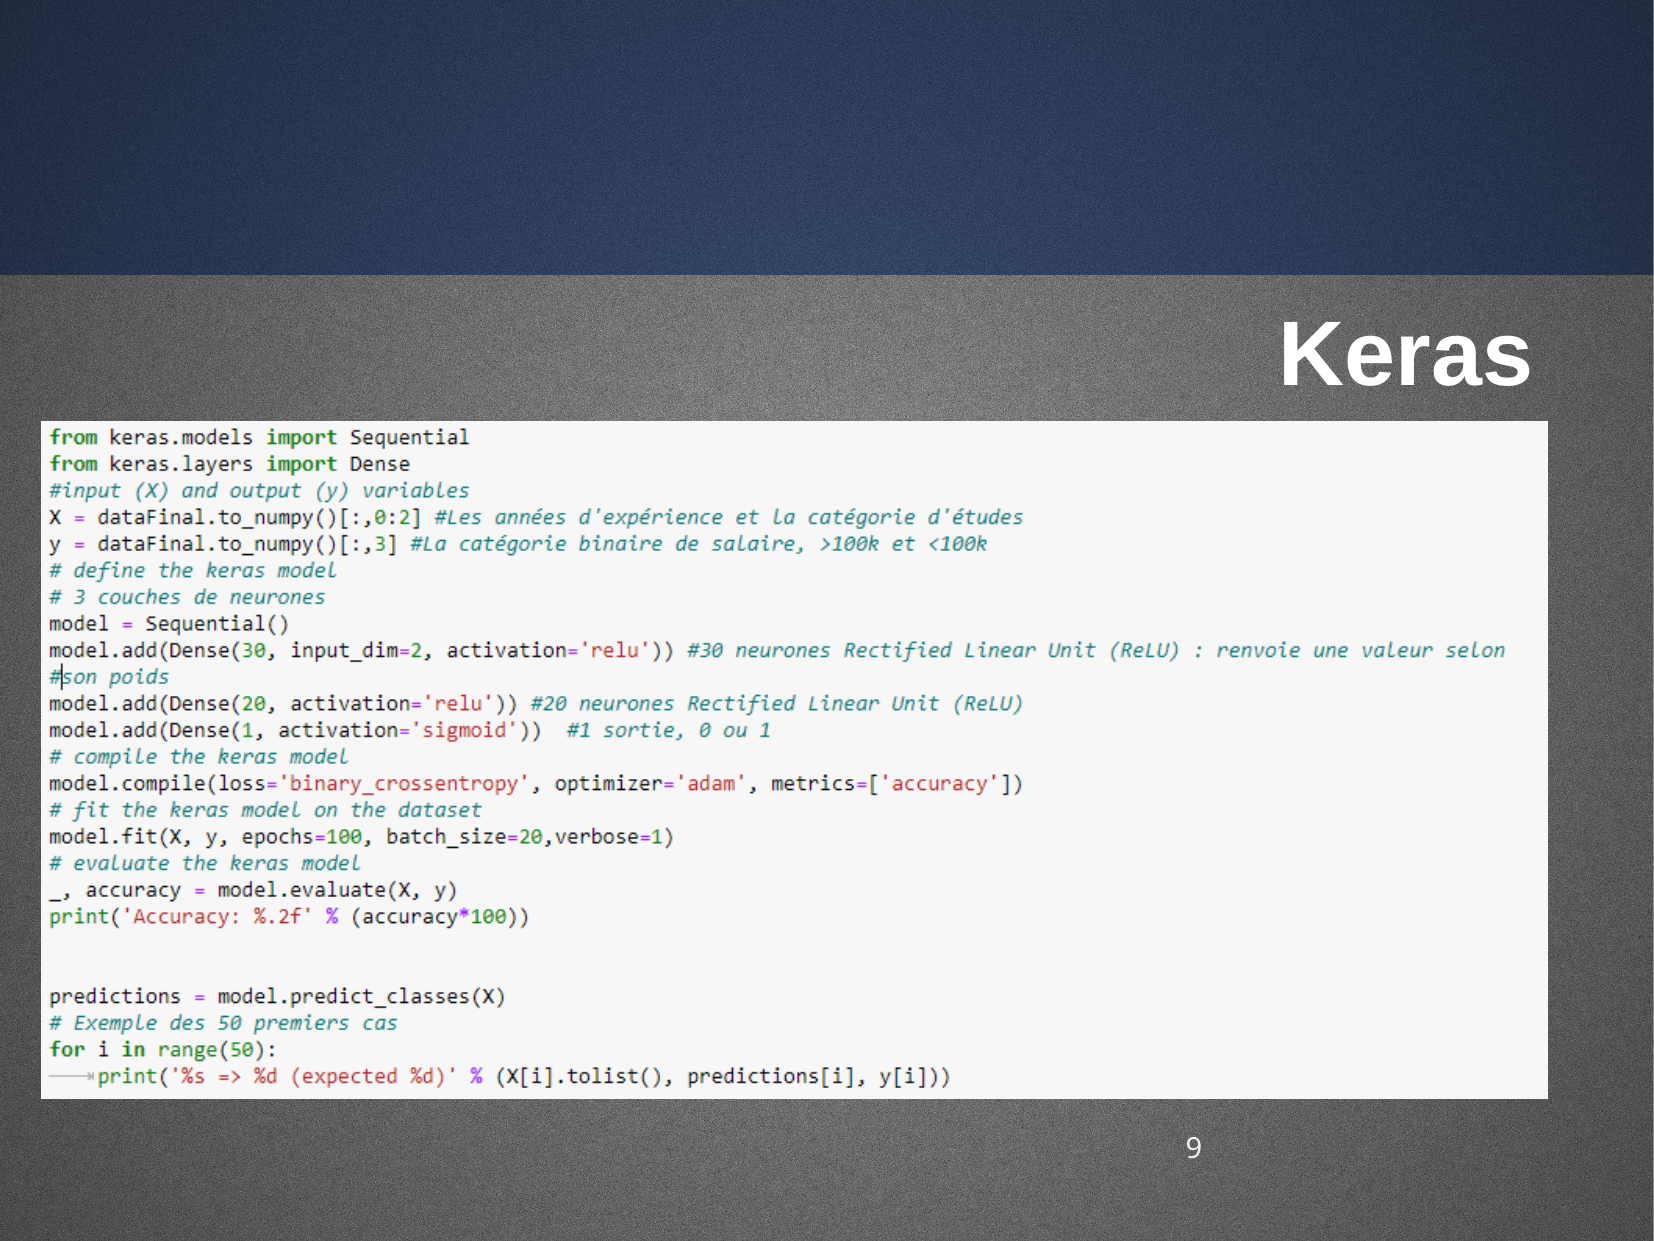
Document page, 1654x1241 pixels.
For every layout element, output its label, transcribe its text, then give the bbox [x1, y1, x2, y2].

picture [0, 0, 1654, 1241]
text_box 15 [1185, 1129, 1571, 1216]
text_box Keras [1263, 295, 1595, 521]
